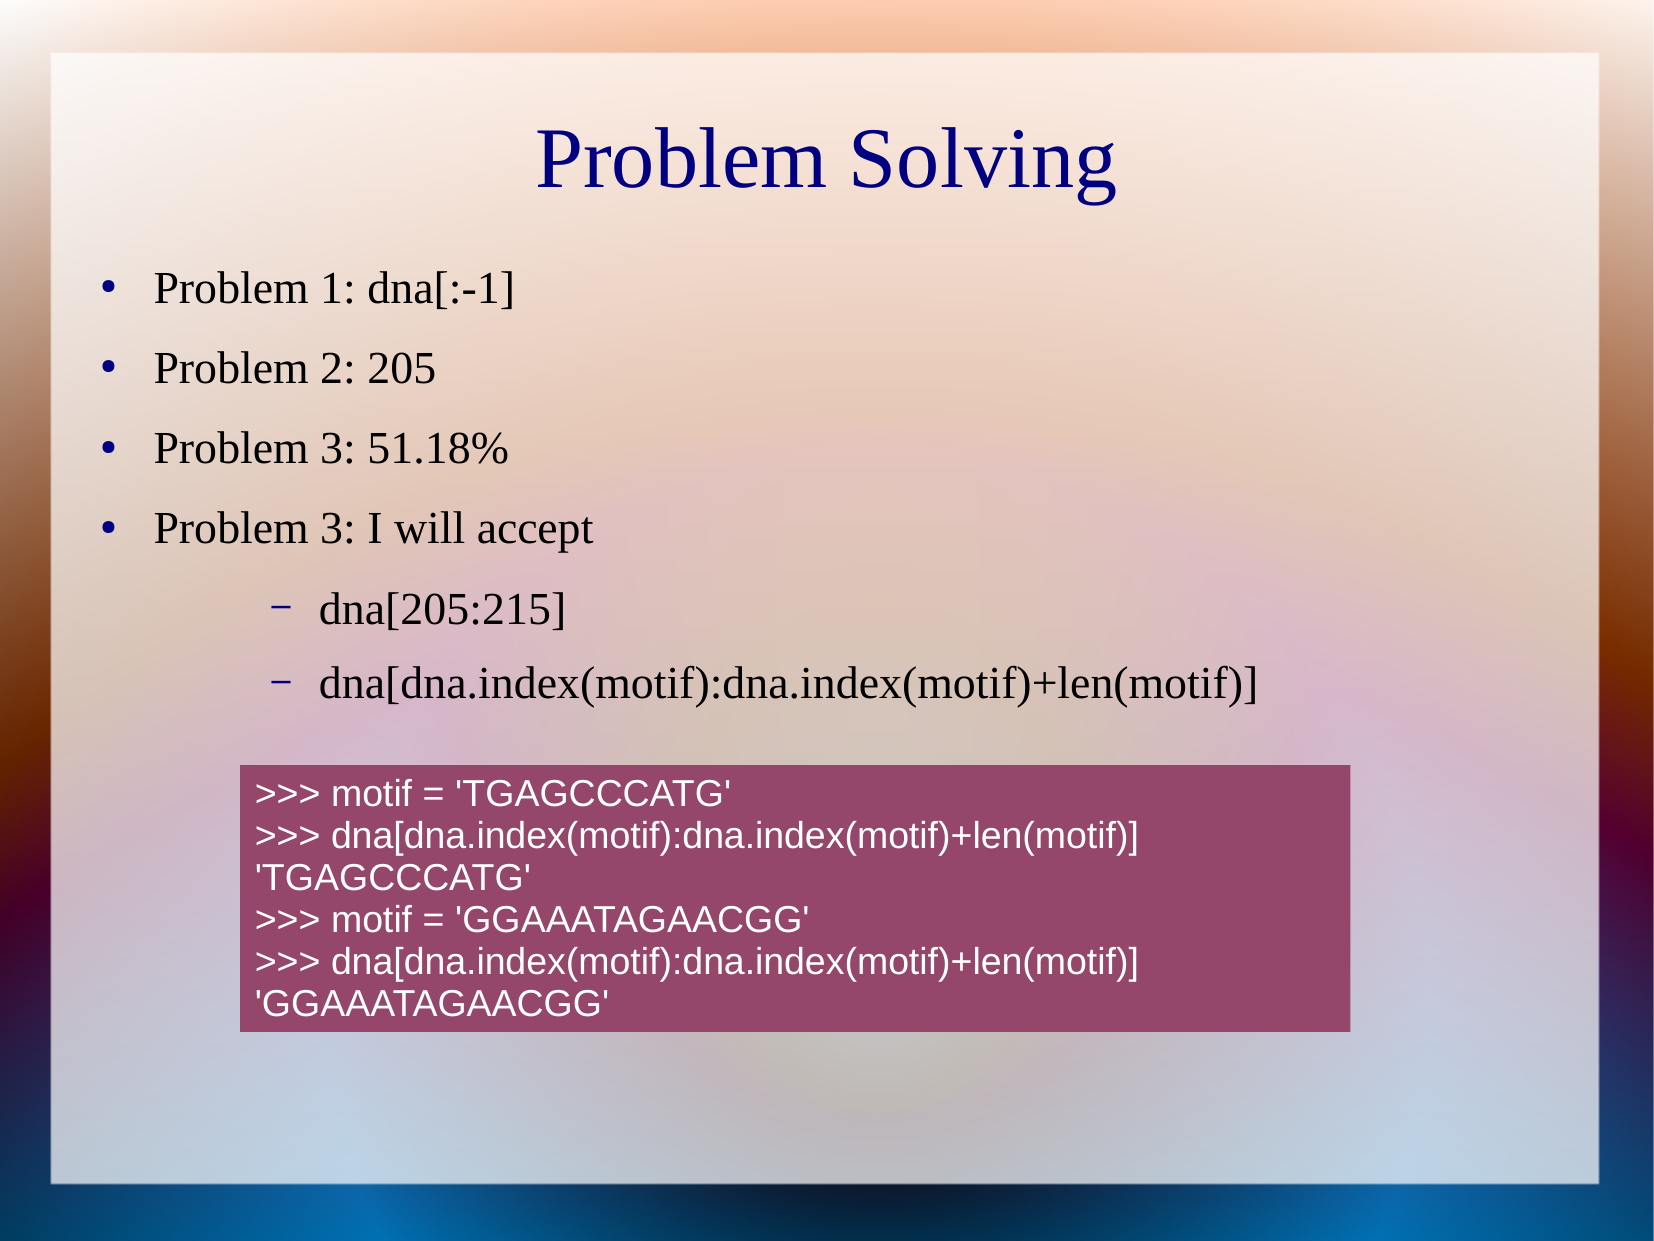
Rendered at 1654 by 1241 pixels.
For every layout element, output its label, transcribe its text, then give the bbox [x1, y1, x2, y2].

title Problem Solving [82, 55, 1571, 262]
picture [0, 0, 1654, 1241]
text_box >>> motif = 'TGAGCCCATG' >>> dna[dna.index(motif):dna.index(motif)+len(motif)] 'TGAGCCCATG' >>> motif = 'GGAAATAGAACGG' >>> dna[dna.index(motif):dna.index(motif)+len(motif)] 'GGAAATAGAACGG' [240, 765, 1351, 1032]
list Problem 1: dna[:-1] Problem 2: 205 Problem 3: 51.18% Problem 3: I will accept dna[205:215] dna[dna.index(motif):dna.index(motif)+len(motif)] [82, 262, 1571, 709]
